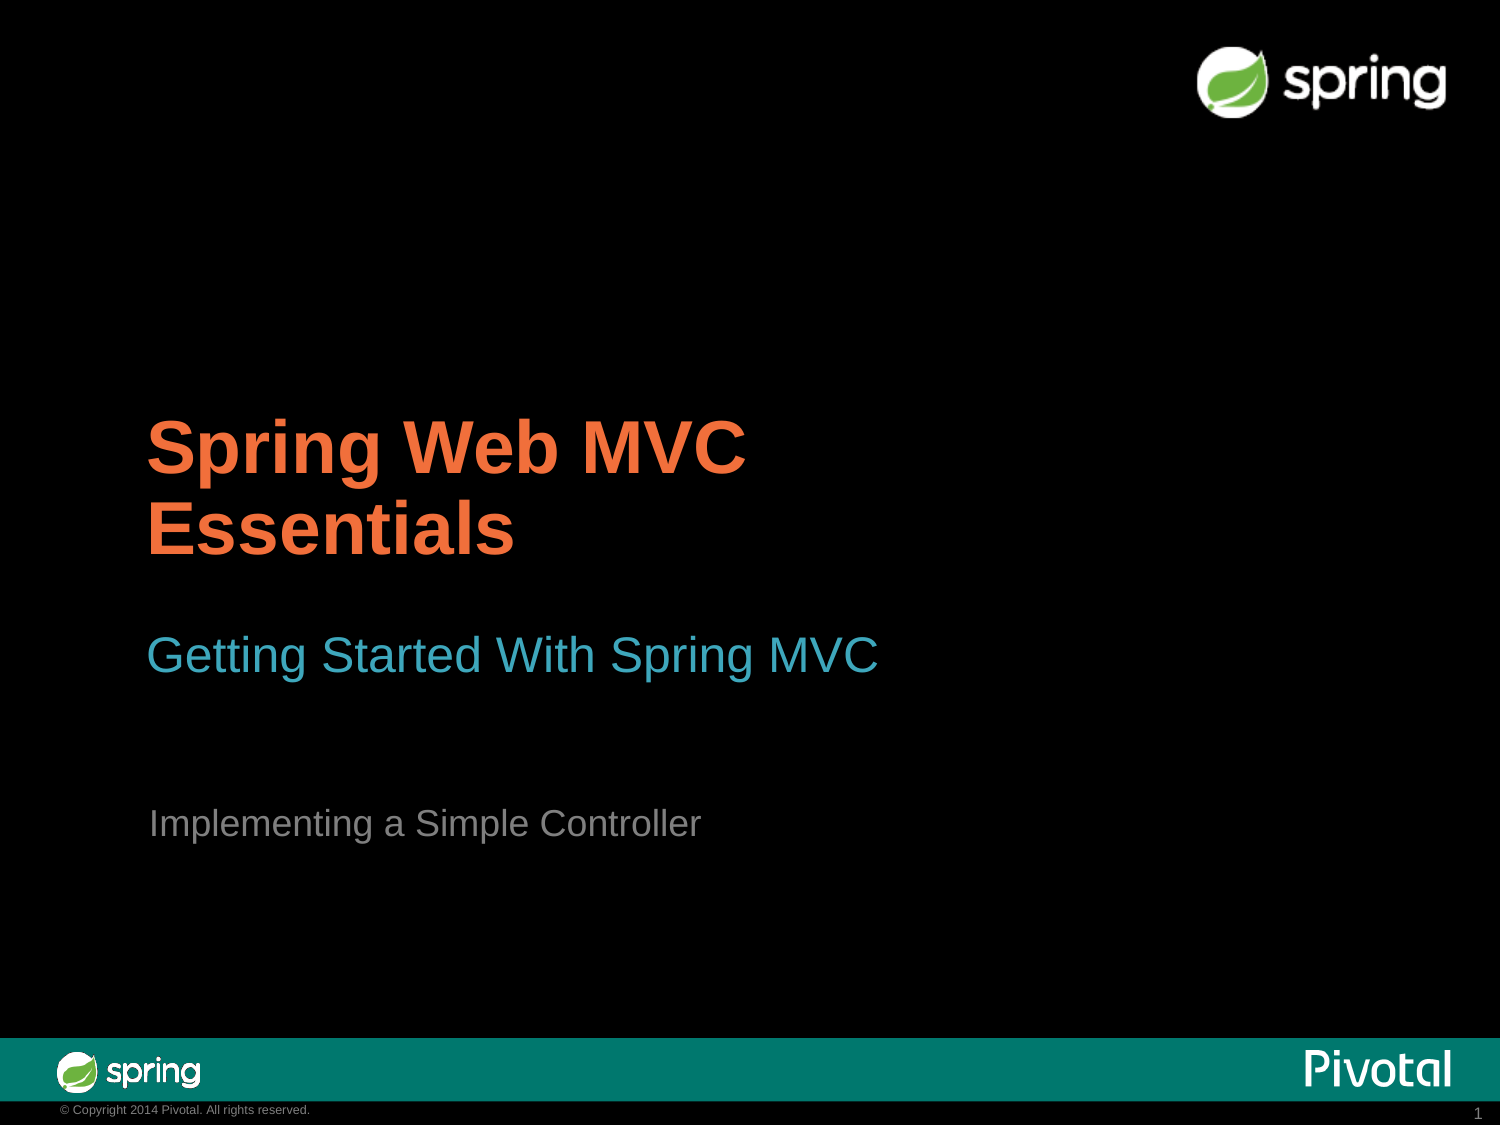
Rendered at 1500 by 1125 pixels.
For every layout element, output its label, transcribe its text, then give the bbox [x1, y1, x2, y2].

picture [32, 1041, 210, 1103]
list Implementing a Simple Controller [148, 798, 974, 845]
title Spring Web MVC Essentials [146, 399, 866, 571]
picture [1155, 28, 1465, 136]
text_box Getting Started With Spring MVC [146, 622, 1139, 683]
picture [1304, 1047, 1452, 1090]
